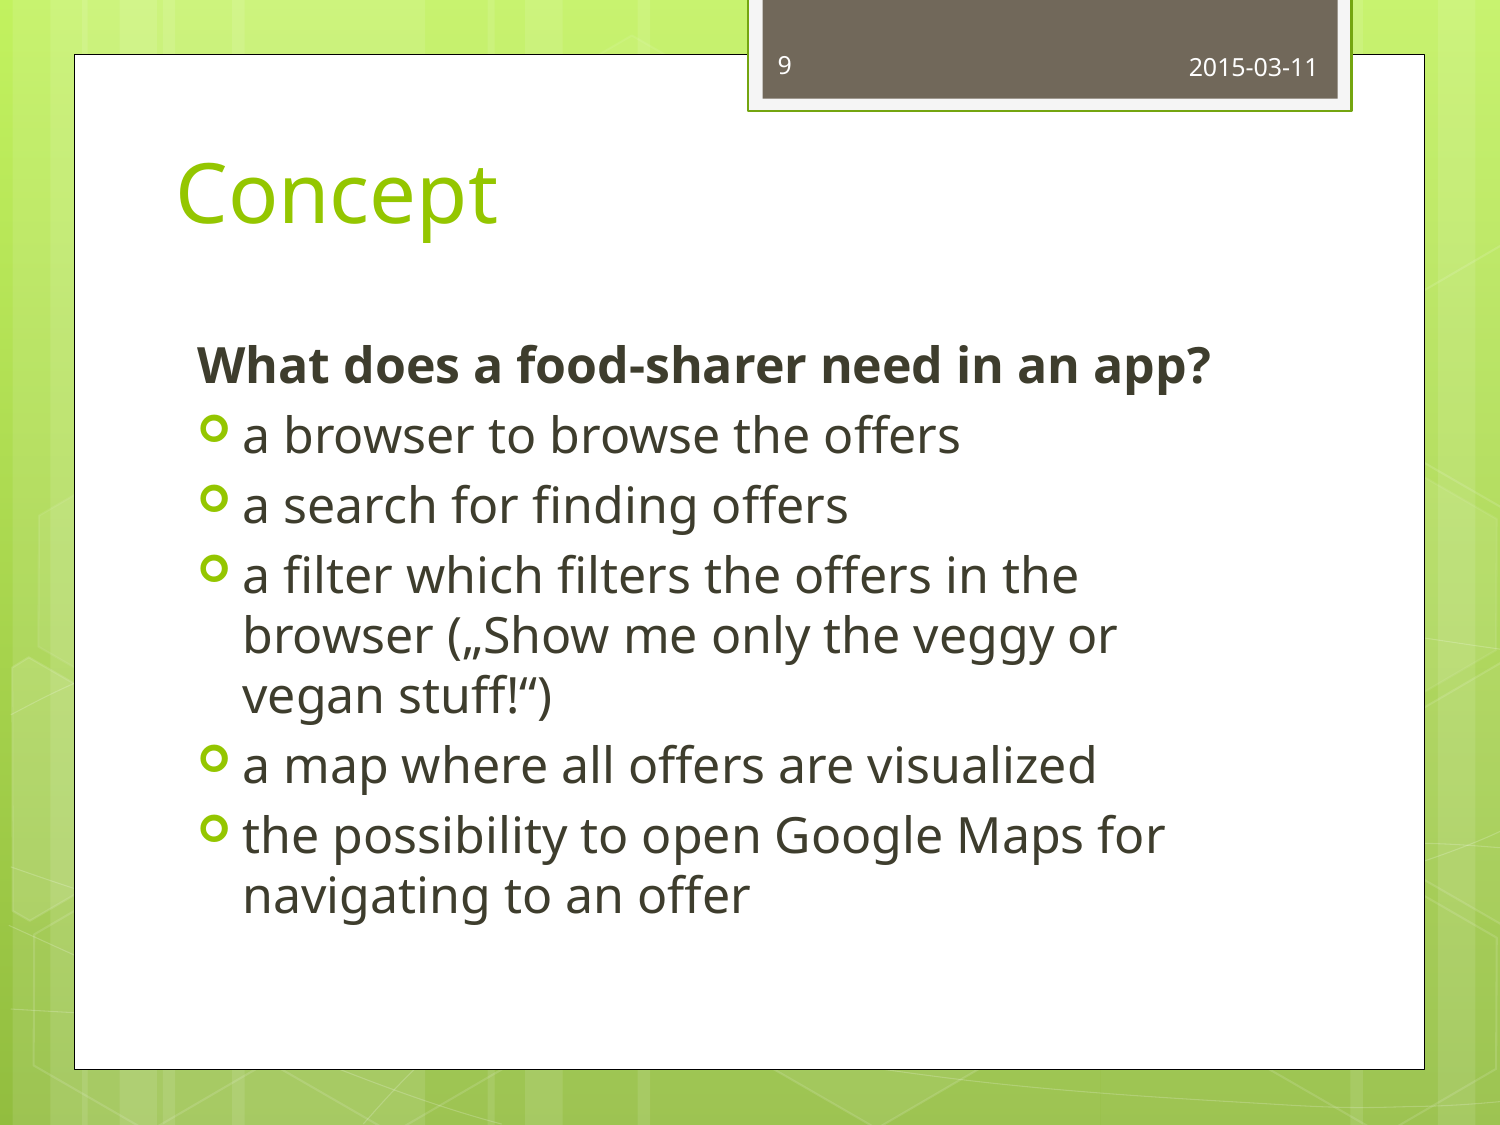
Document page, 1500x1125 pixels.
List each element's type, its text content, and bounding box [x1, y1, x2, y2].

title Concept [160, 94, 1314, 248]
slide_number 2015-03-11 [983, 36, 1334, 97]
list What does a food-sharer need in an app? a browser to browse the offers a search for finding offers a filter which filters the offers in the browser („Show me only the veggy or vegan stuff!“) a map where all offers are visualized the possibility to open Google Maps for navigating to an offer [171, 326, 1283, 957]
slide_number <number> [762, 36, 982, 97]
